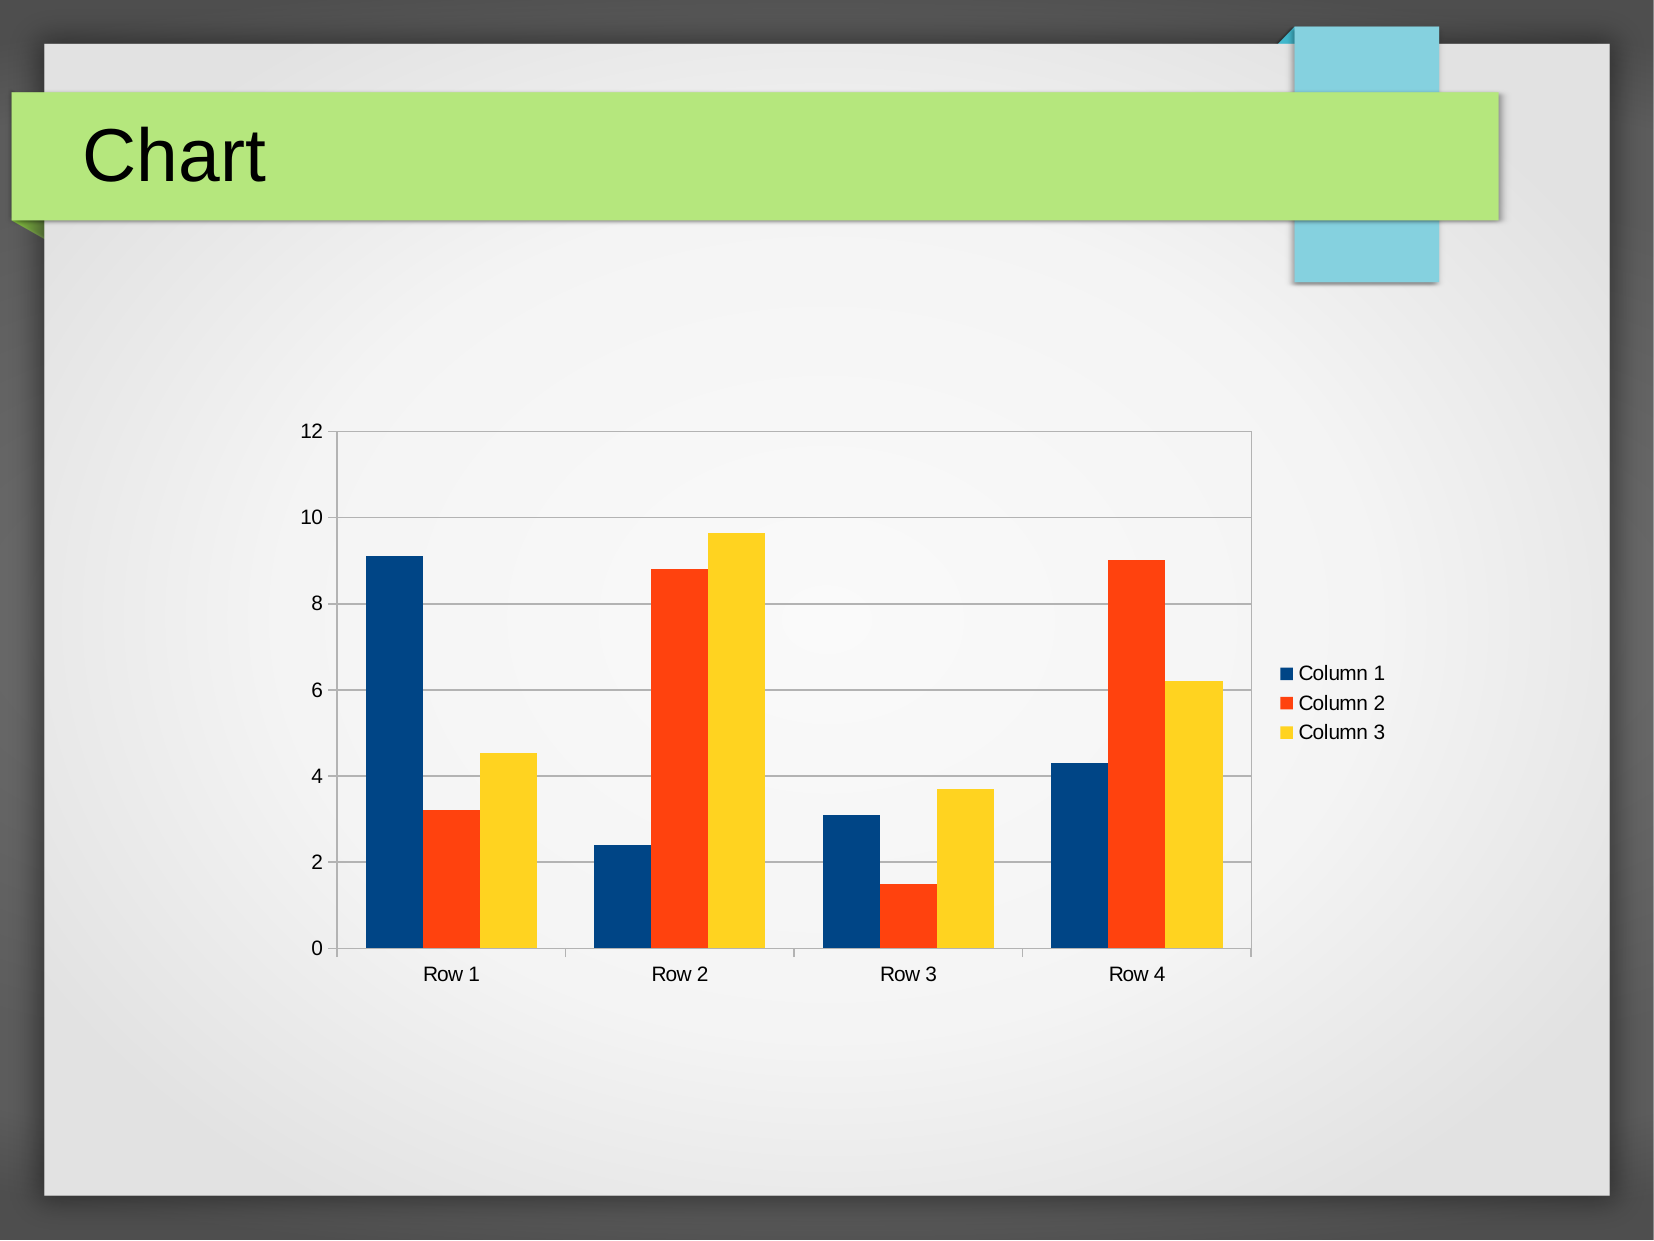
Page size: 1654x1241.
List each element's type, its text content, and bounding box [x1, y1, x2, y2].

chart [277, 408, 1405, 999]
text_box Chart [82, 94, 1264, 213]
picture [0, 0, 1654, 1240]
